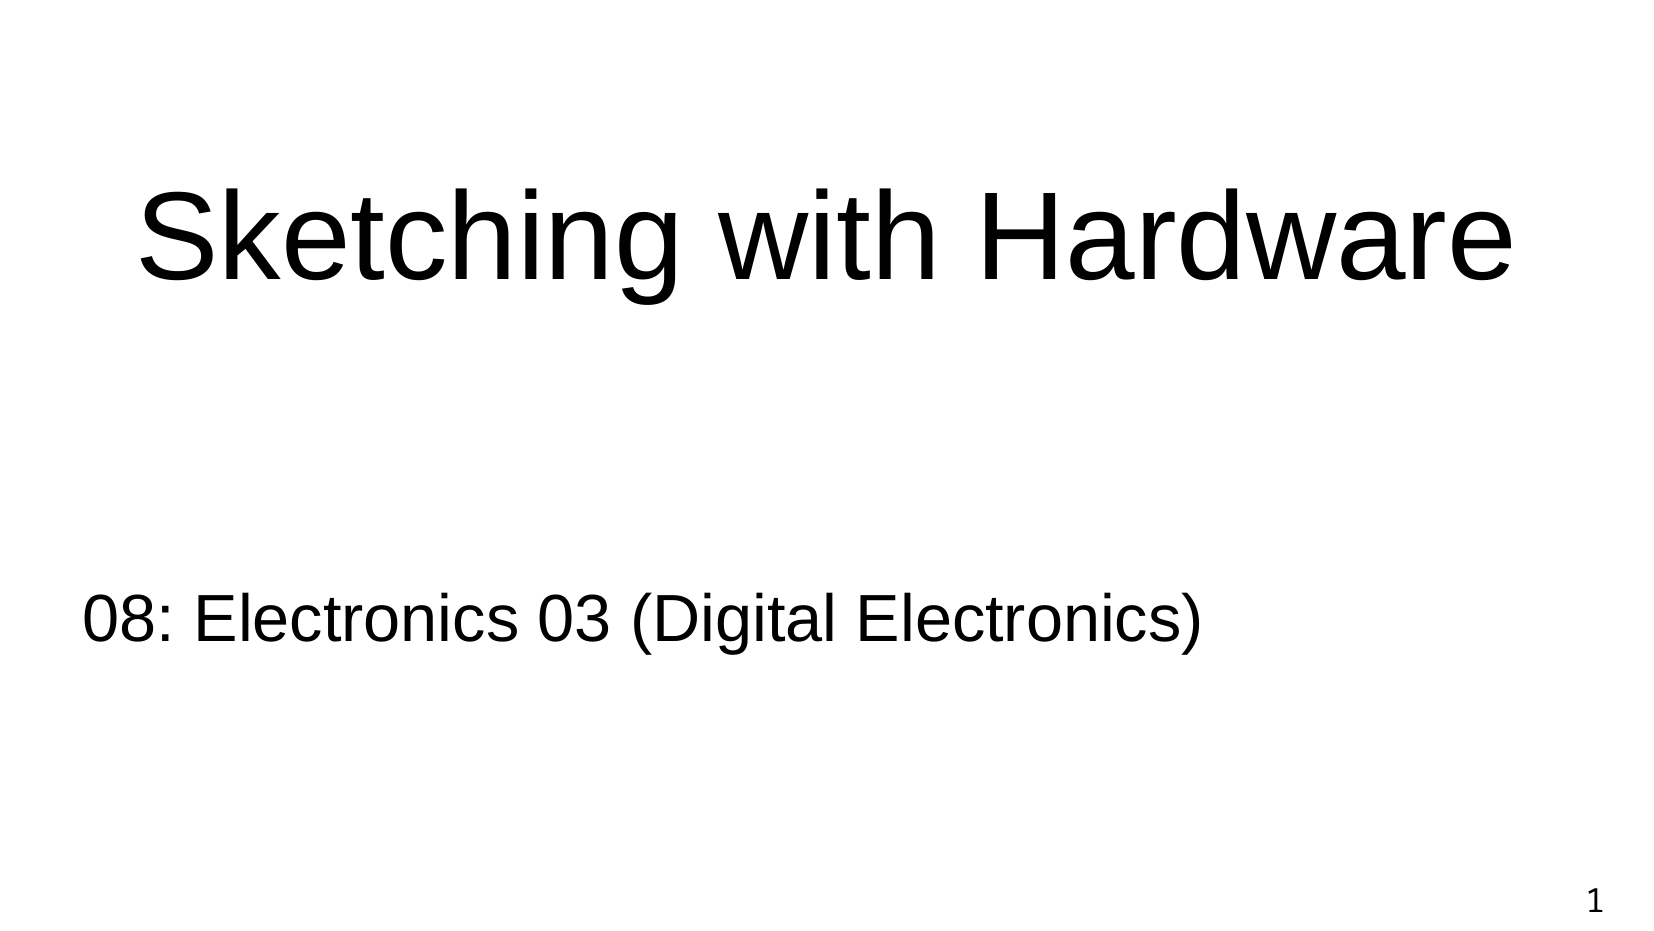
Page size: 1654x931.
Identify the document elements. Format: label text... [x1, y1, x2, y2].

title Sketching with Hardware [82, 37, 1571, 436]
subtitle 08: Electronics 03 (Digital Electronics) [82, 480, 1571, 758]
